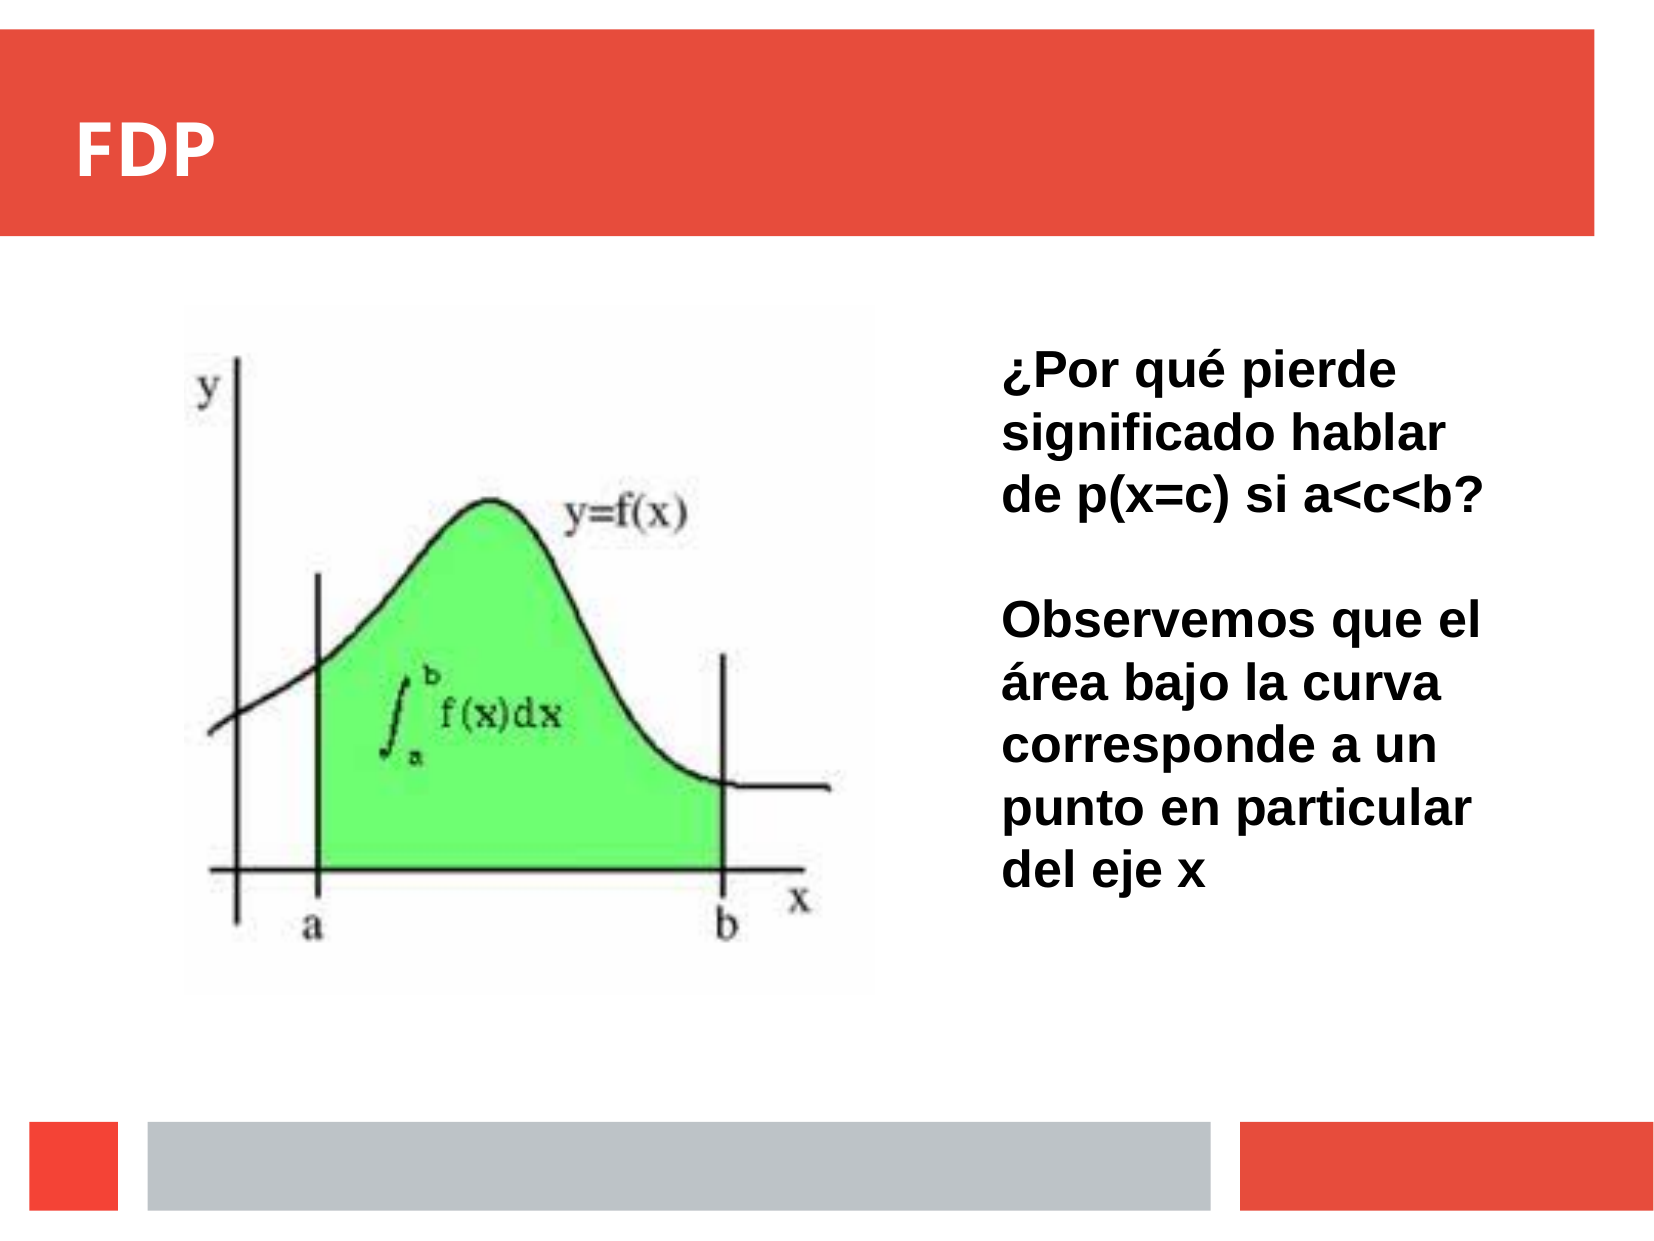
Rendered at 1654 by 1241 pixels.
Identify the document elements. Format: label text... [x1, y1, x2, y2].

title FDP [59, 59, 1595, 207]
picture [184, 305, 875, 995]
list ¿Por qué pierde significado hablar de p(x=c) si a<c<b? Observemos que el área bajo la curva corresponde a un punto en particular del eje x [986, 320, 1511, 995]
